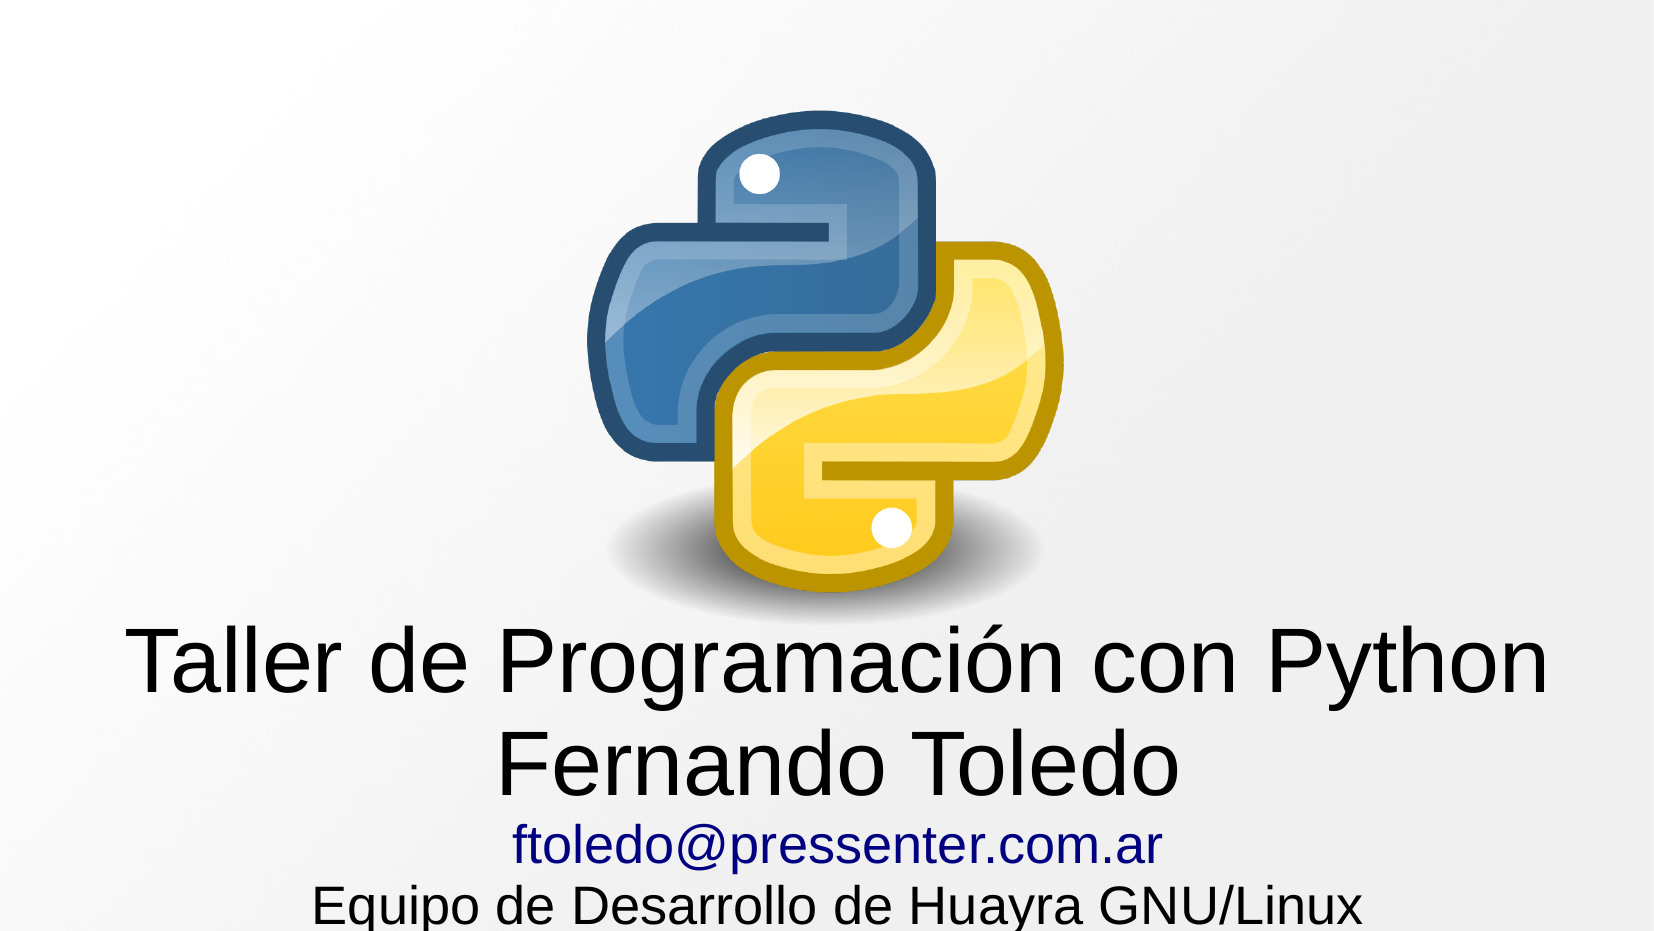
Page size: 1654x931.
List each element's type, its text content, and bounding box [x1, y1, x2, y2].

picture [0, 0, 1654, 931]
title Taller de Programación con Python Fernando Toledo ftoledo@pressenter.com.ar Equipo de Desarrollo de Huayra GNU/Linux [94, 609, 1583, 931]
